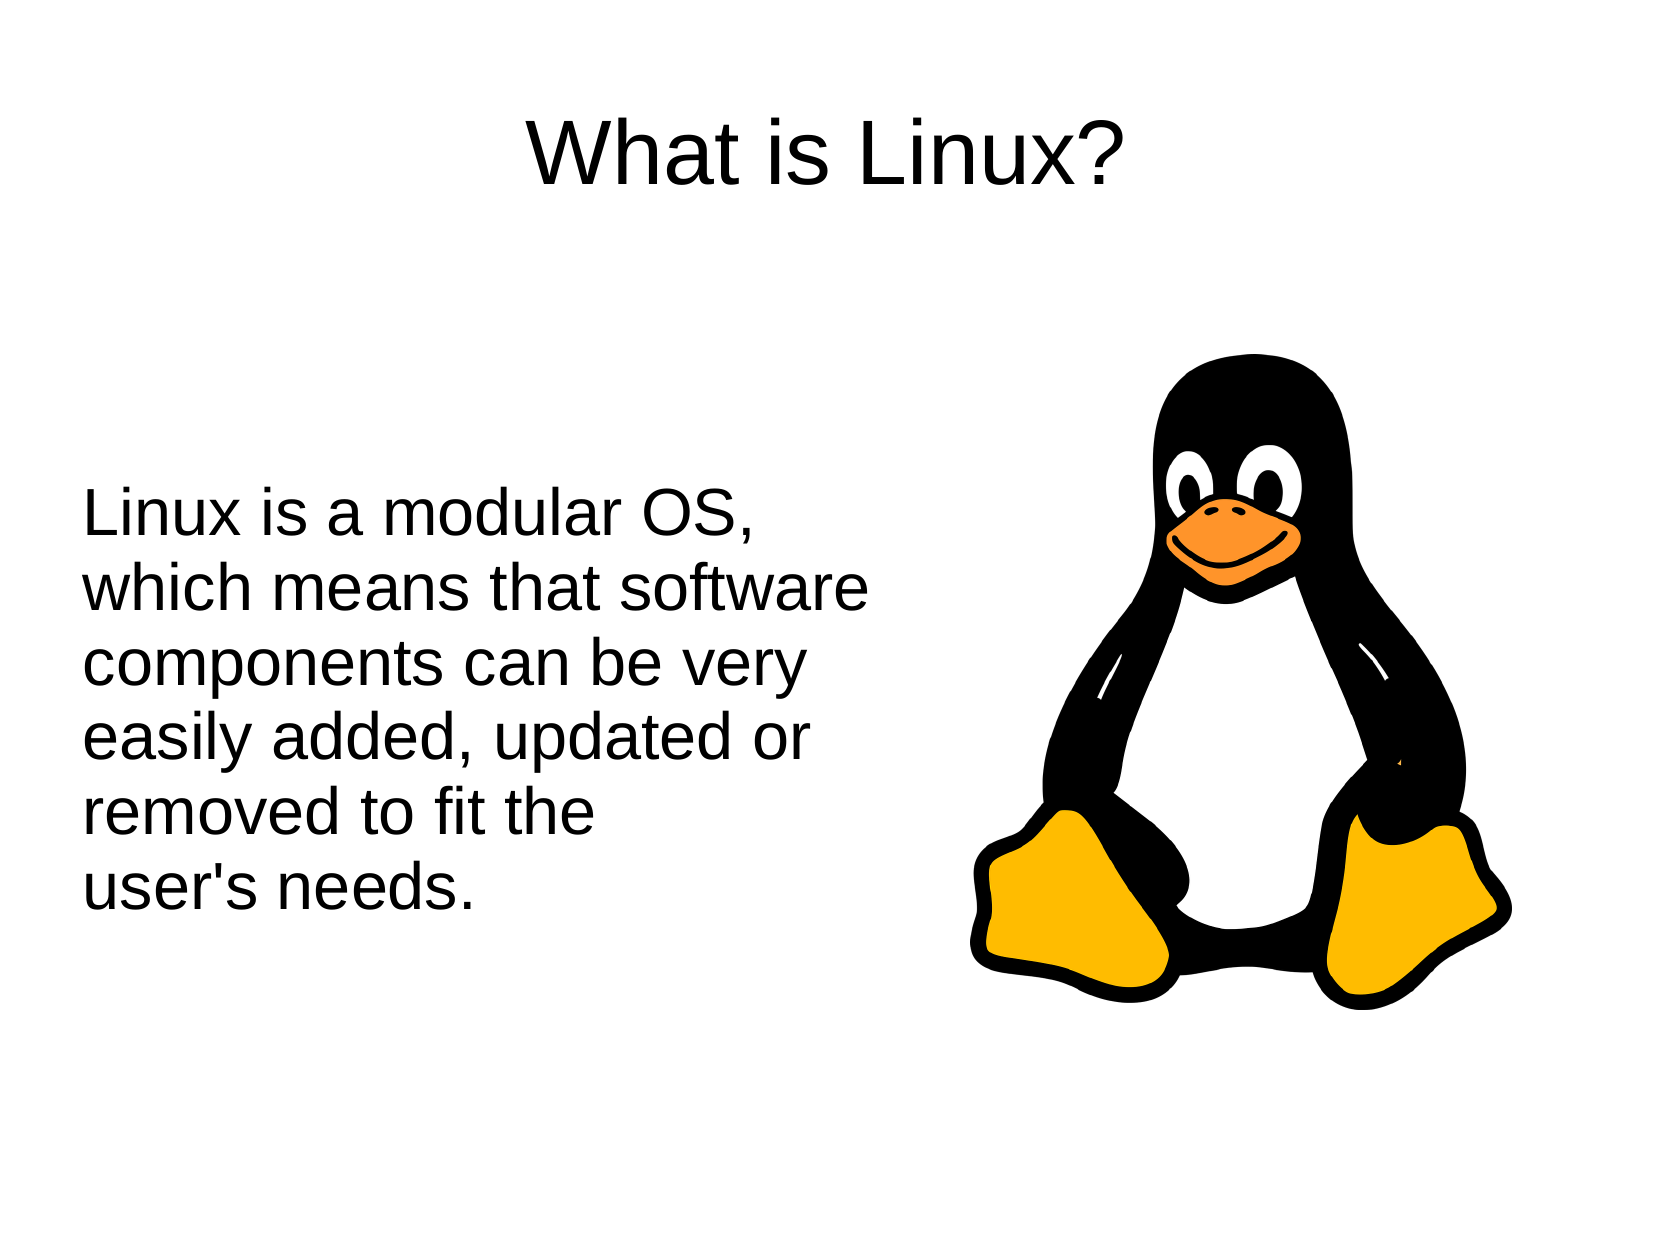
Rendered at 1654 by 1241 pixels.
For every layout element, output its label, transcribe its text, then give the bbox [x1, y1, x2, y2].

picture [970, 354, 1512, 1010]
subtitle Linux is a modular OS, which means that software components can be very easily added, updated or removed to fit the user's needs. [82, 290, 1571, 1109]
title What is Linux? [82, 49, 1571, 257]
